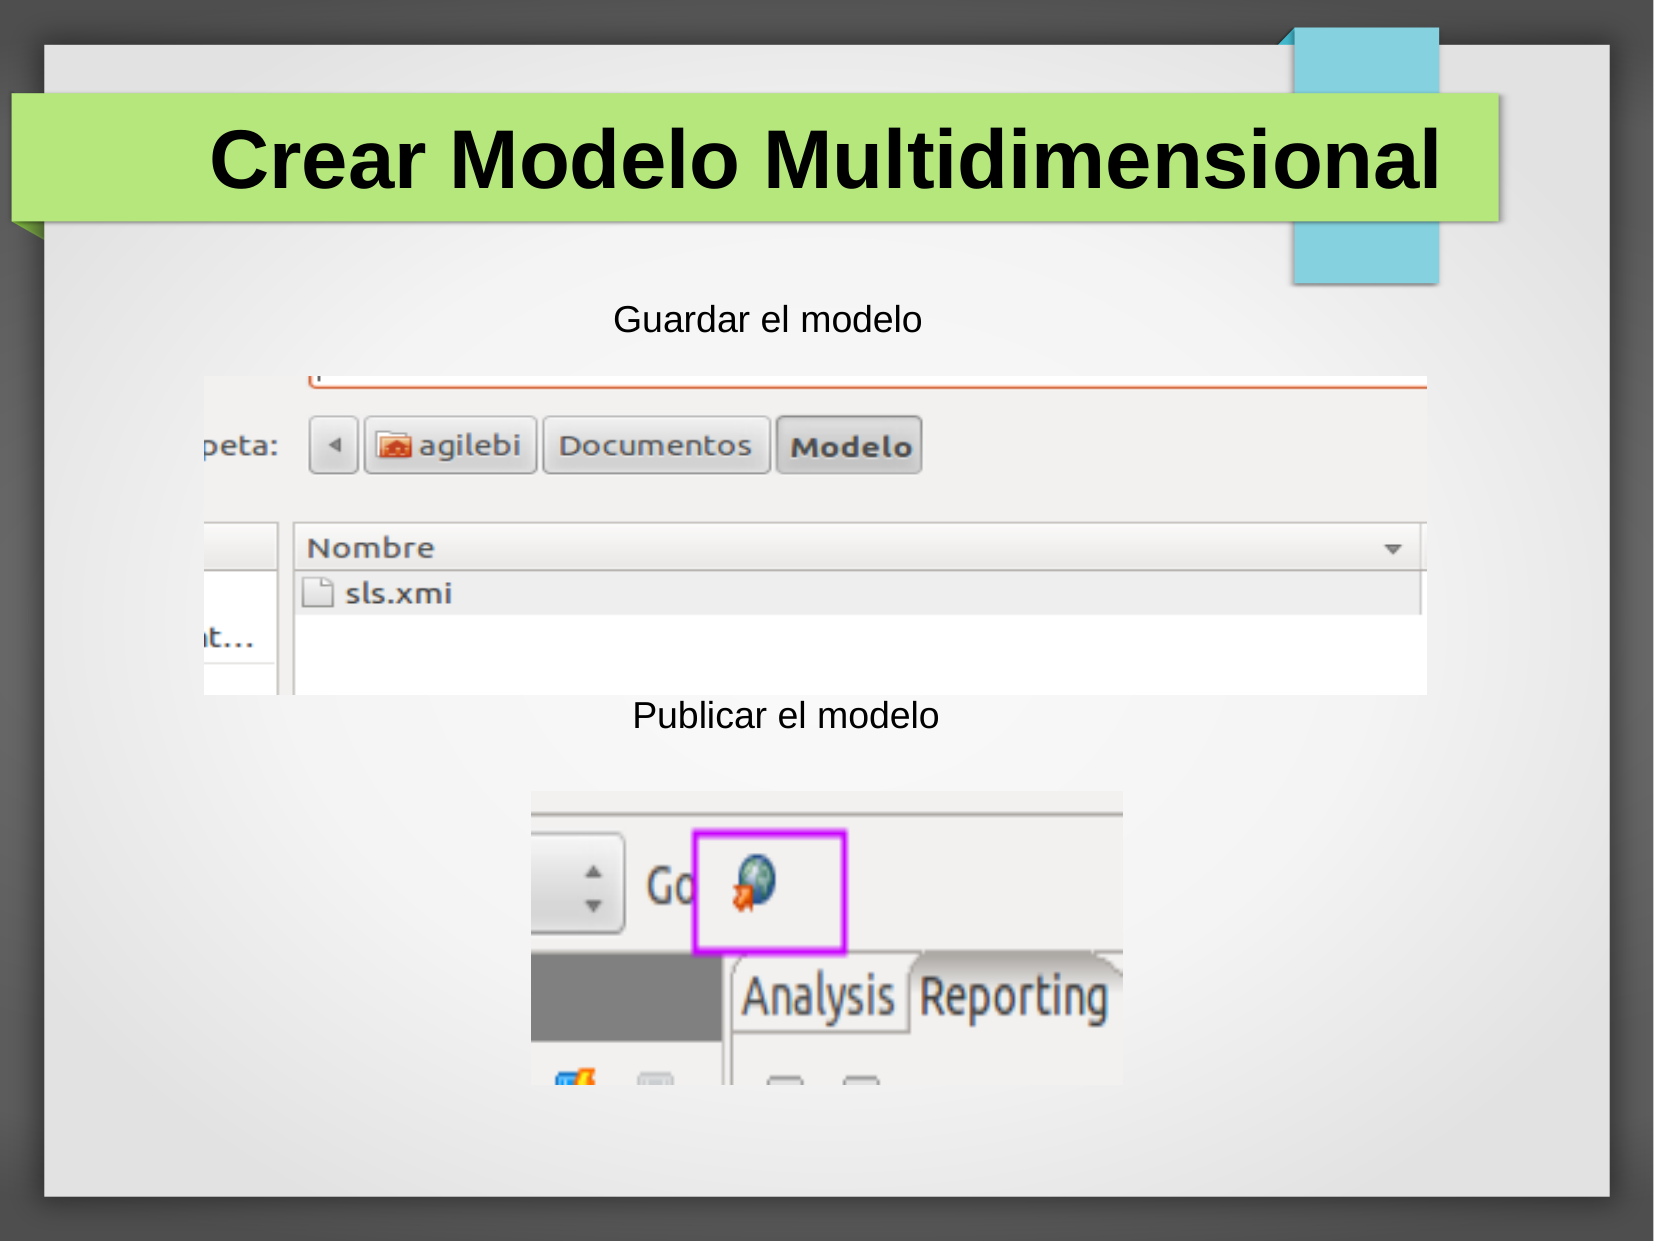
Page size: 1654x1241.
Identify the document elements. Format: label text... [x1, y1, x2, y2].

picture [0, 0, 1654, 1241]
title Crear Modelo Multidimensional [70, 106, 1583, 213]
text_box Guardar el modelo [598, 291, 938, 349]
text_box Publicar el modelo [617, 687, 955, 745]
